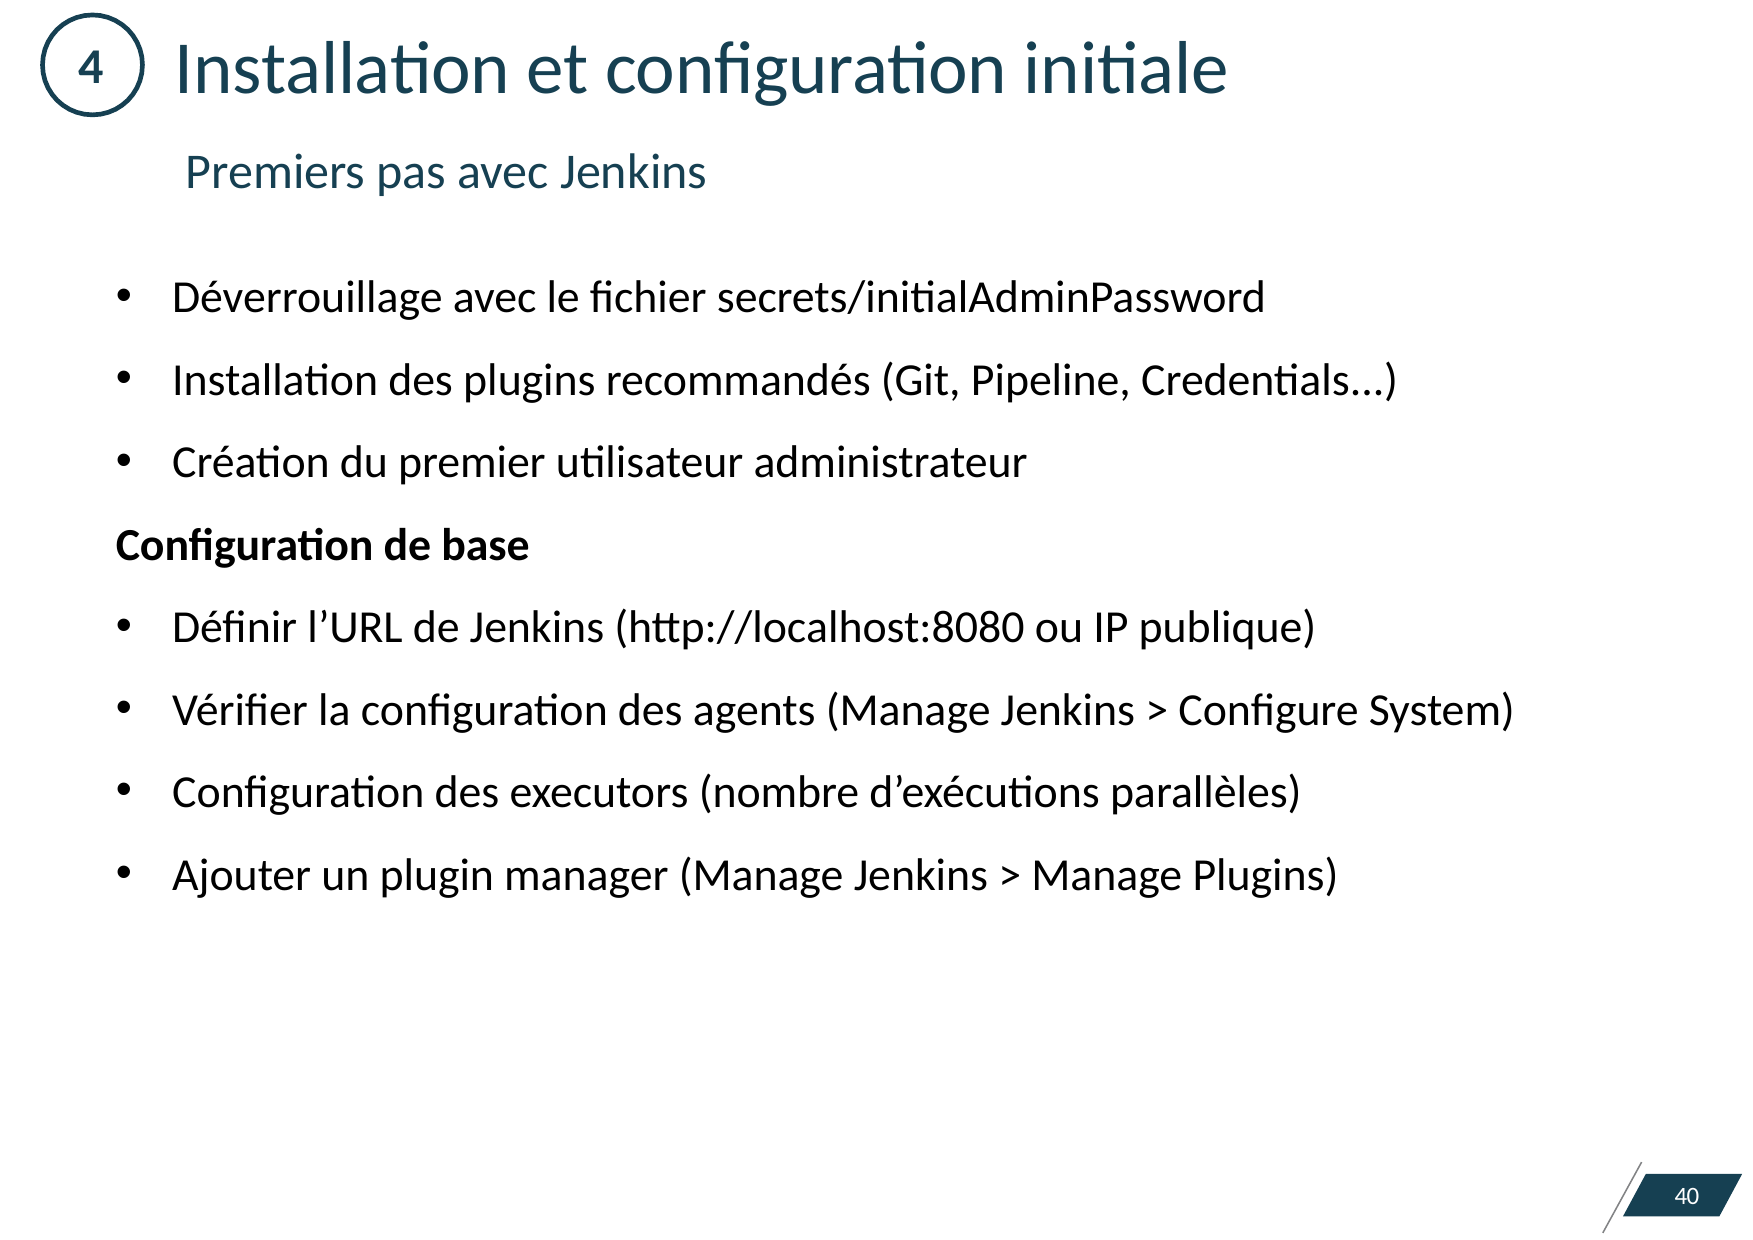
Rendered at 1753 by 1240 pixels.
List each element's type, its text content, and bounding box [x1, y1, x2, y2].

slide_number <number> [1661, 1177, 1718, 1240]
text_box 4 [76, 31, 109, 94]
text_box Déverrouillage avec le fichier secrets/initialAdminPassword Installation des plugins recommandés (Git, Pipeline, Credentials...) Création du premier utilisateur administrateur Configuration de base Définir l’URL de Jenkins (http://localhost:8080 ou IP publique) Vérifier la configuration des agents (Manage Jenkins > Configure System) Configuration des executors (nombre d’exécutions parallèles) Ajouter un plugin manager (Manage Jenkins > Manage Plugins) [100, 232, 1727, 907]
title Installation et configuration initiale [172, 16, 1580, 226]
text_box Premiers pas avec Jenkins [170, 131, 1127, 207]
